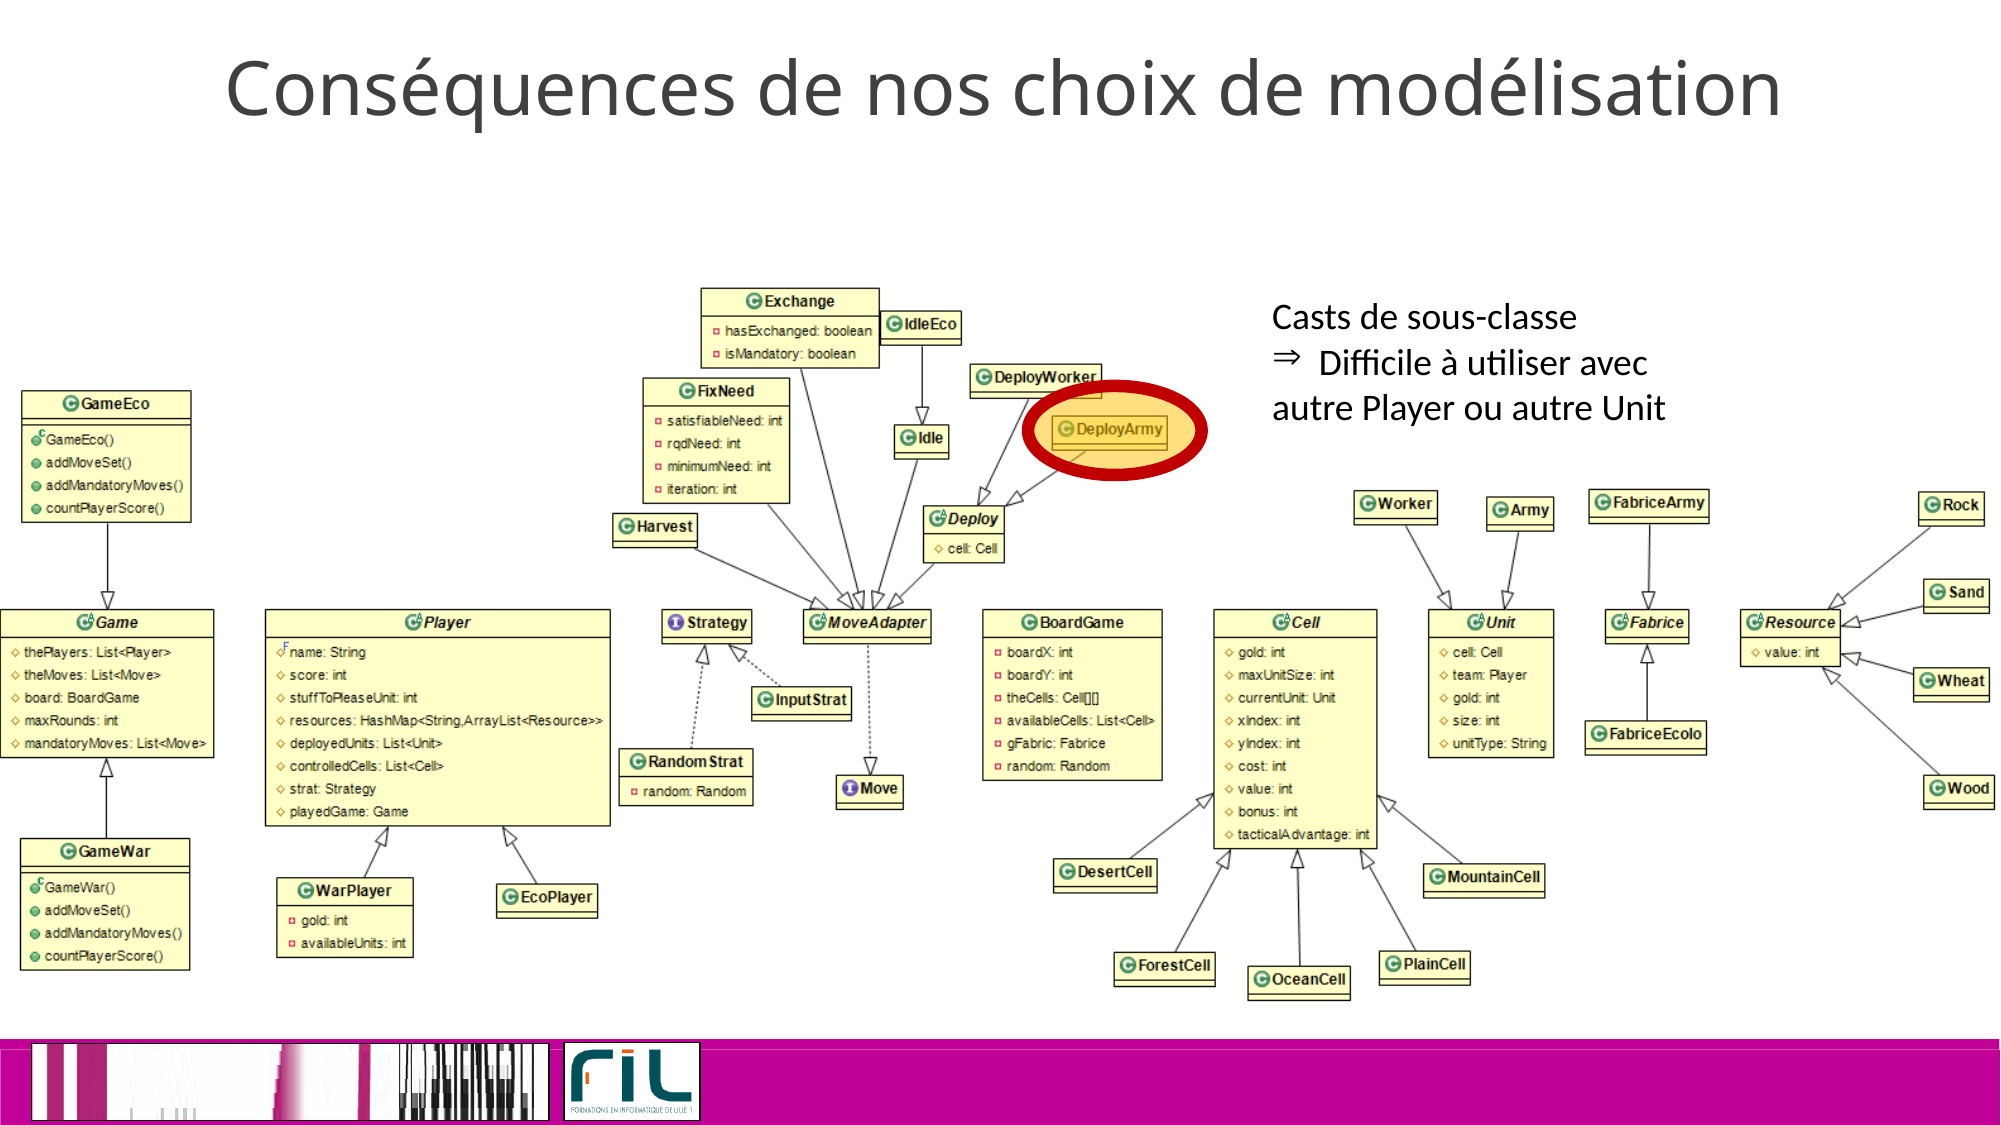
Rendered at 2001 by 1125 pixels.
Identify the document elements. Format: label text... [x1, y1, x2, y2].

title Conséquences de nos choix de modélisation [180, 47, 1831, 284]
picture [0, 285, 1999, 1005]
text_box [1028, 385, 1202, 475]
picture [564, 1043, 699, 1120]
picture [32, 1044, 549, 1120]
text_box Casts de sous-classe Difficile à utiliser avec autre Player ou autre Unit [1257, 285, 1687, 437]
